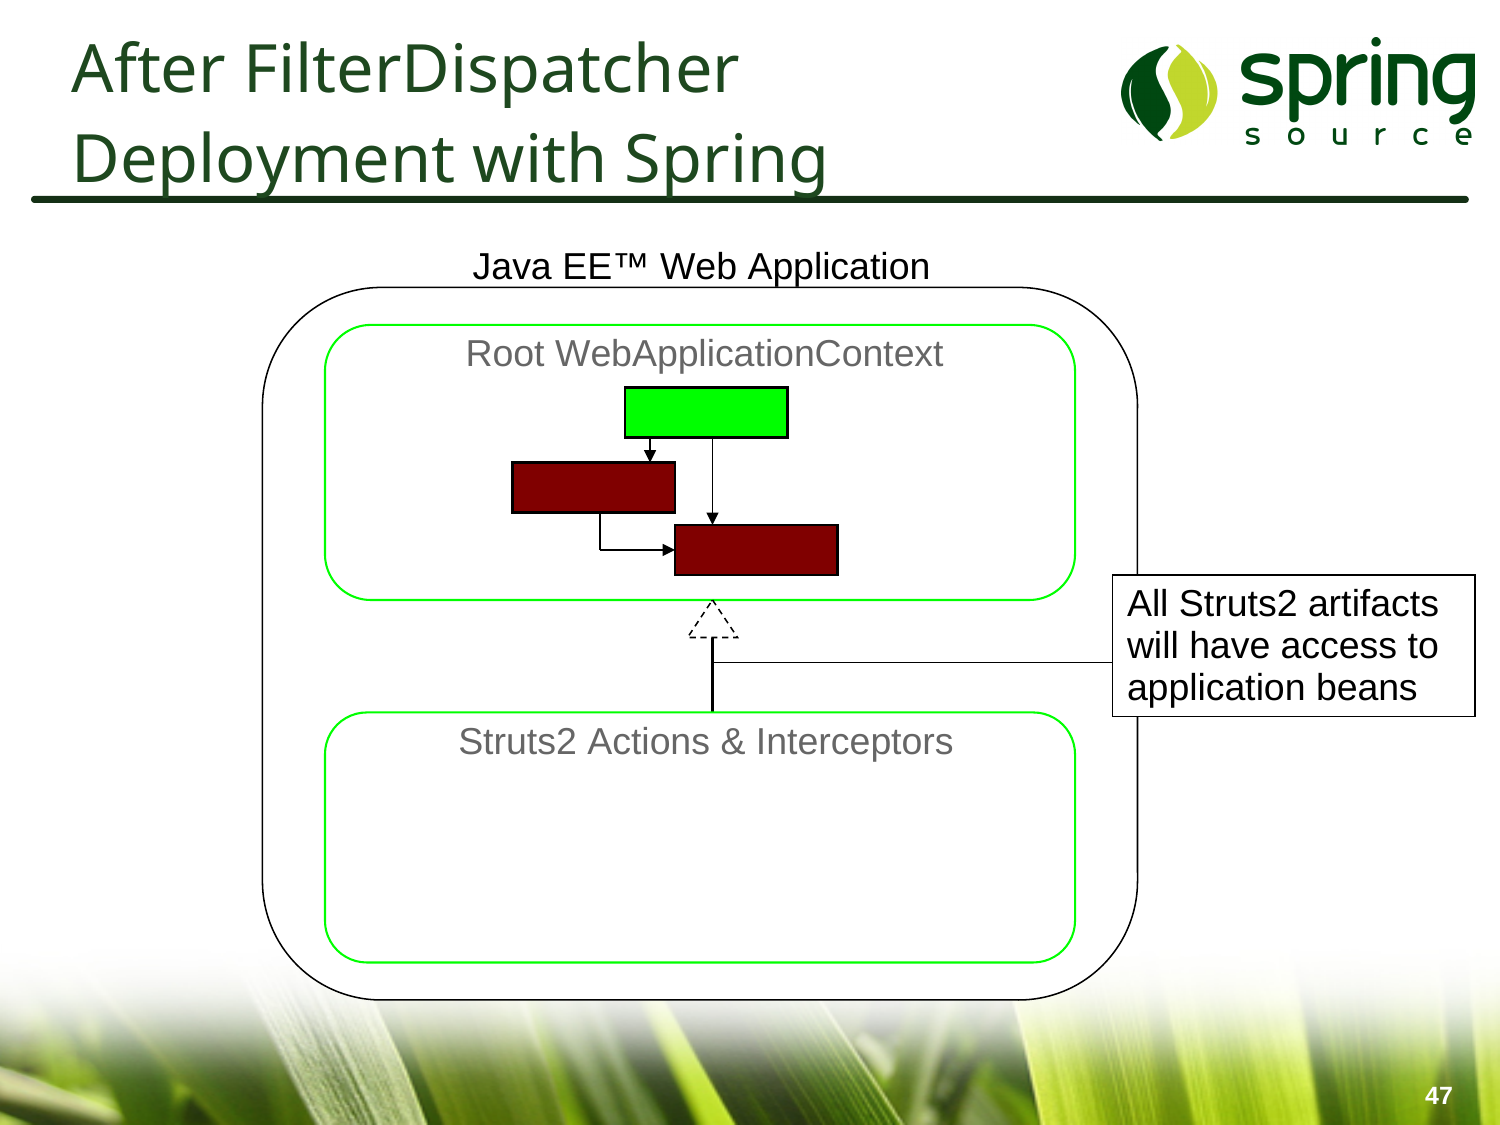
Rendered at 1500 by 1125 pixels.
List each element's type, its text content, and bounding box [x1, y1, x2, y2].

picture [1121, 37, 1475, 145]
picture [0, 944, 1500, 1125]
text_box [262, 287, 1138, 1000]
text_box Root WebApplicationContext [450, 324, 959, 383]
title After FilterDispatcher Deployment with Spring [56, 13, 1089, 191]
text_box Struts2 Actions & Interceptors [362, 712, 1051, 770]
text_box All Struts2 artifacts will have access to application beans [1112, 575, 1476, 717]
text_box Java EE™ Web Application [375, 237, 1029, 295]
